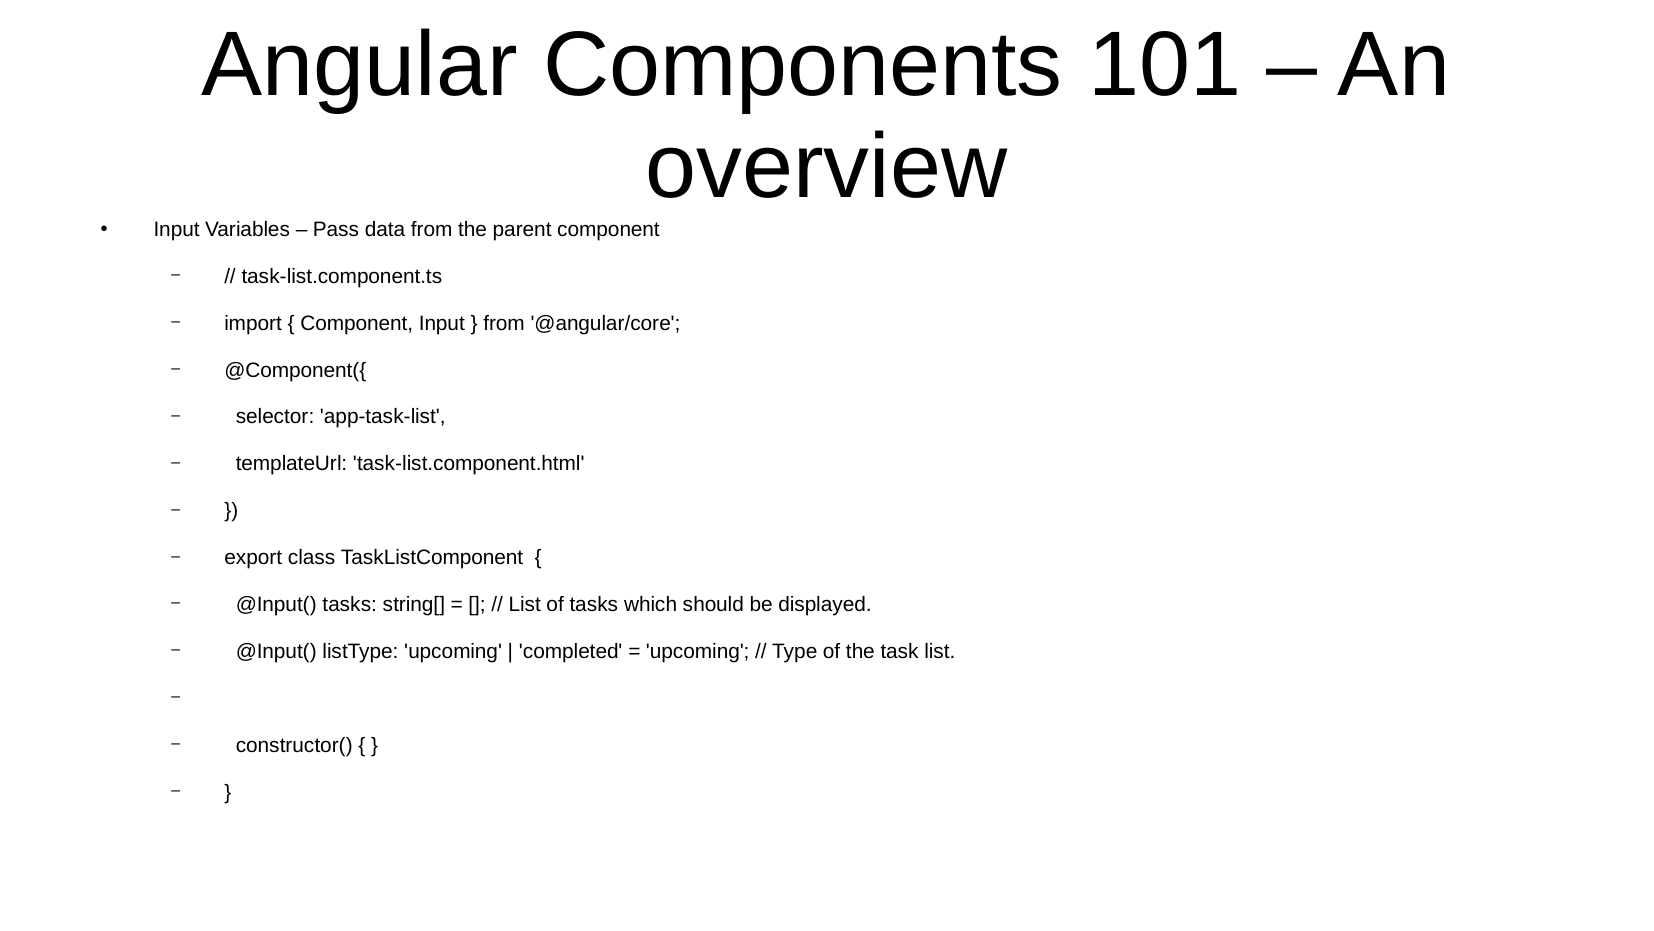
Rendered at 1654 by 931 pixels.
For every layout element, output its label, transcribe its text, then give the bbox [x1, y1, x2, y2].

title Angular Components 101 – An overview [82, 12, 1571, 217]
list Input Variables – Pass data from the parent component // task-list.component.ts import { Component, Input } from '@angular/core'; @Component({ selector: 'app-task-list', templateUrl: 'task-list.component.html' }) export class TaskListComponent { @Input() tasks: string[] = []; // List of tasks which should be displayed. @Input() listType: 'upcoming' | 'completed' = 'upcoming'; // Type of the task list. constructor() { } } [82, 217, 1636, 916]
